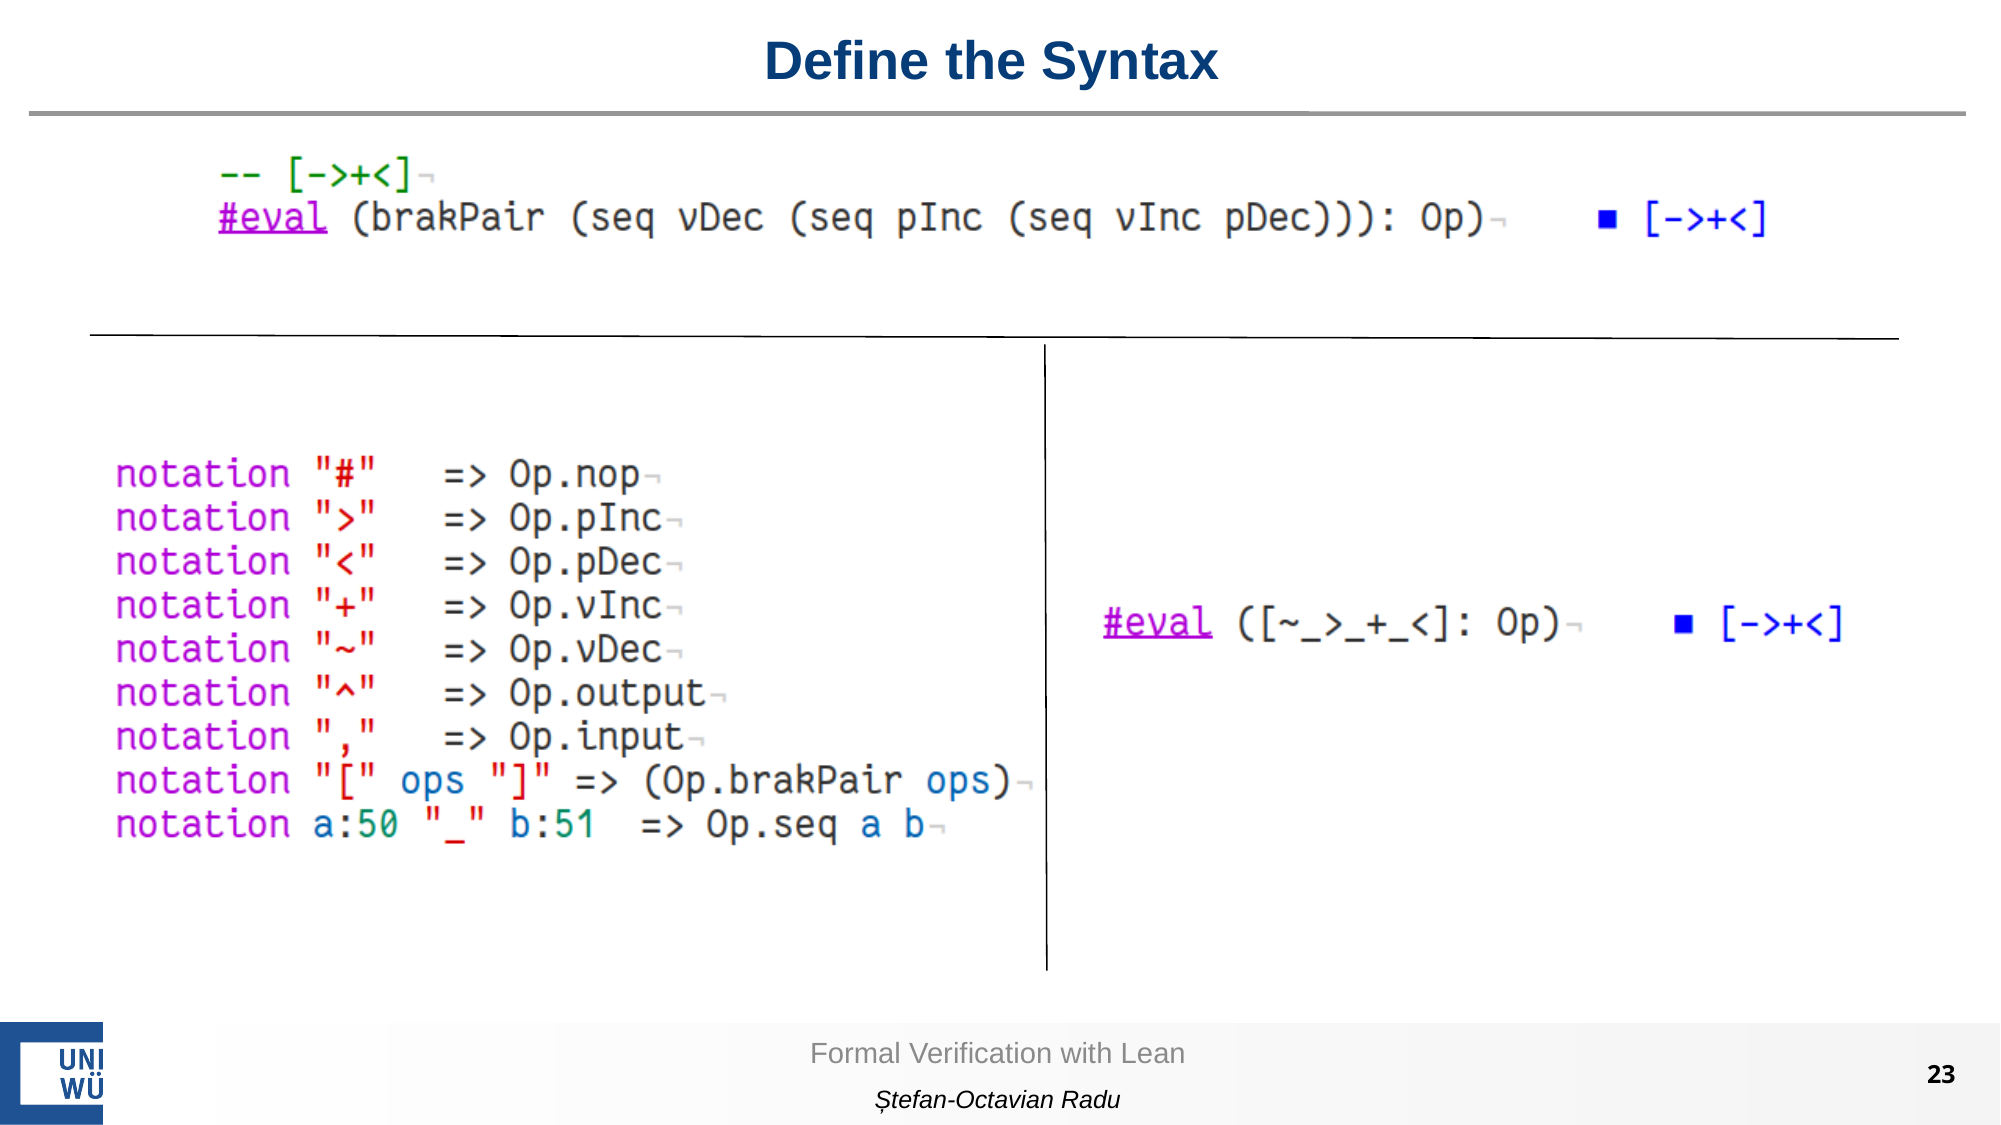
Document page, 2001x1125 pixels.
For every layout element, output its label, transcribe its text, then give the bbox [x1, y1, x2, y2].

picture [1102, 601, 1867, 658]
picture [214, 141, 1786, 242]
picture [0, 1022, 103, 1125]
picture [110, 442, 1045, 861]
title Define the Syntax [118, 4, 1867, 111]
